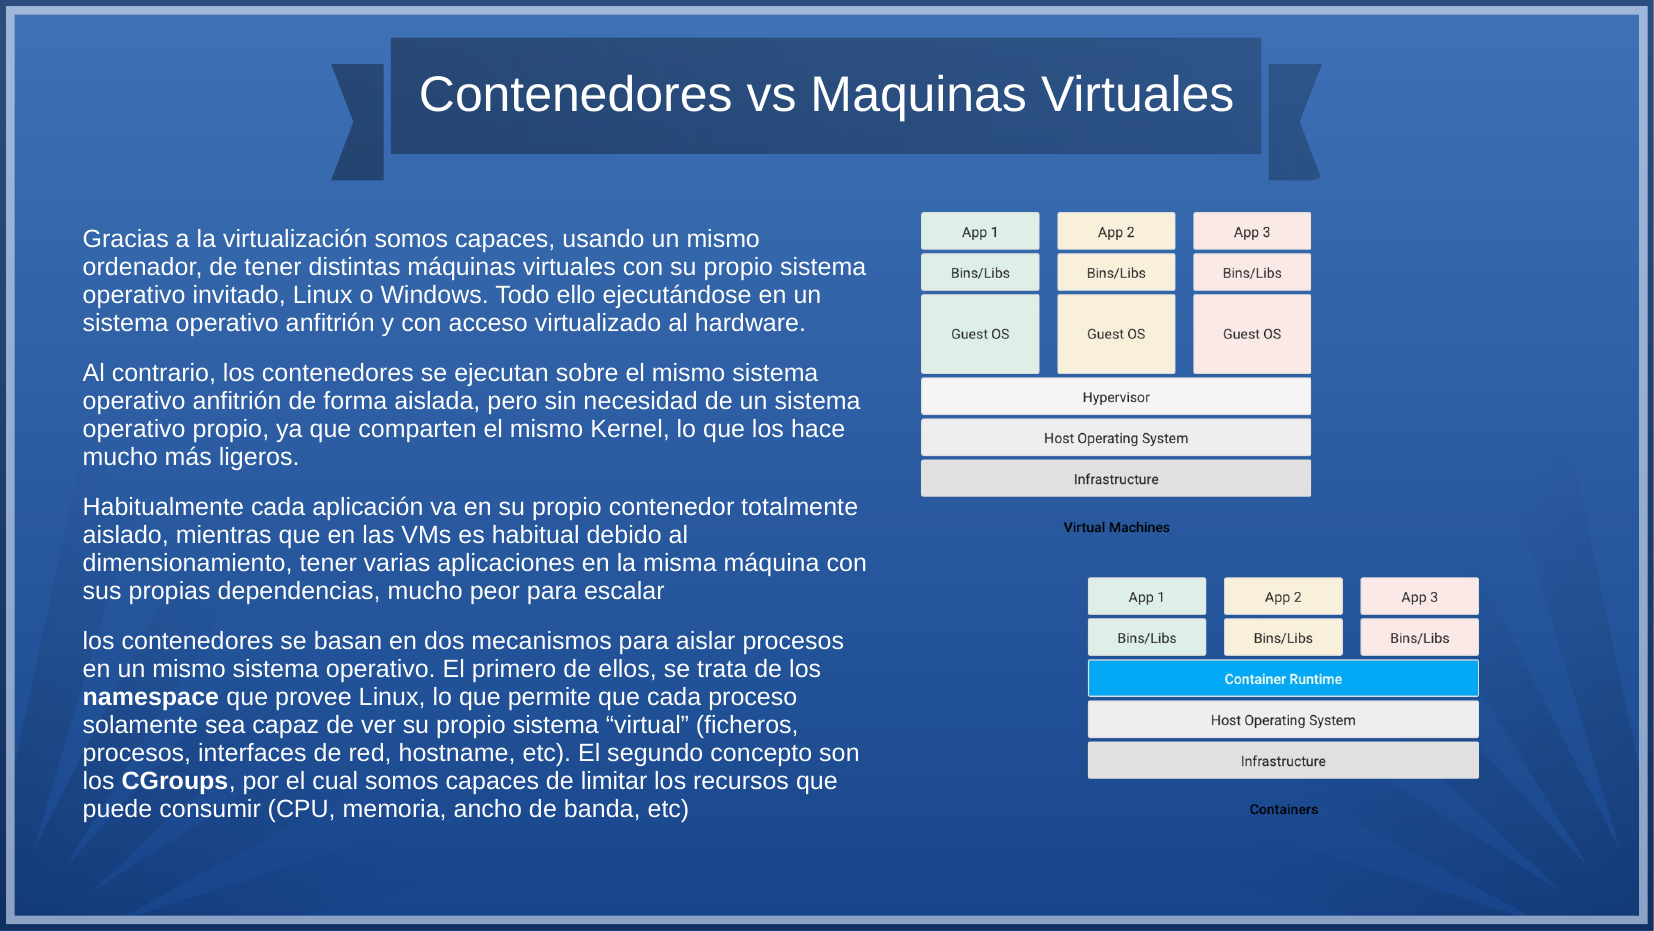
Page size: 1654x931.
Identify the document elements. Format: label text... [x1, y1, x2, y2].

list Gracias a la virtualización somos capaces, usando un mismo ordenador, de tener distintas máquinas virtuales con su propio sistema operativo invitado, Linux o Windows. Todo ello ejecutándose en un sistema operativo anfitrión y con acceso virtualizado al hardware. Al contrario, los contenedores se ejecutan sobre el mismo sistema operativo anfitrión de forma aislada, pero sin necesidad de un sistema operativo propio, ya que comparten el mismo Kernel, lo que los hace mucho más ligeros. Habitualmente cada aplicación va en su propio contenedor totalmente aislado, mientras que en las VMs es habitual debido al dimensionamiento, tener varias aplicaciones en la misma máquina con sus propias dependencias, mucho peor para escalar los contenedores se basan en dos mecanismos para aislar procesos en un mismo sistema operativo. El primero de ellos, se trata de los namespace que provee Linux, lo que permite que cada proceso solamente sea capaz de ver su propio sistema “virtual” (ficheros, procesos, interfaces de red, hostname, etc). El segundo concepto son los CGroups, por el cual somos capaces de limitar los recursos que puede consumir (CPU, memoria, ancho de banda, etc) [82, 224, 875, 827]
title Contenedores vs Maquinas Virtuales [389, 35, 1264, 154]
picture [921, 212, 1312, 533]
picture [1086, 575, 1479, 815]
